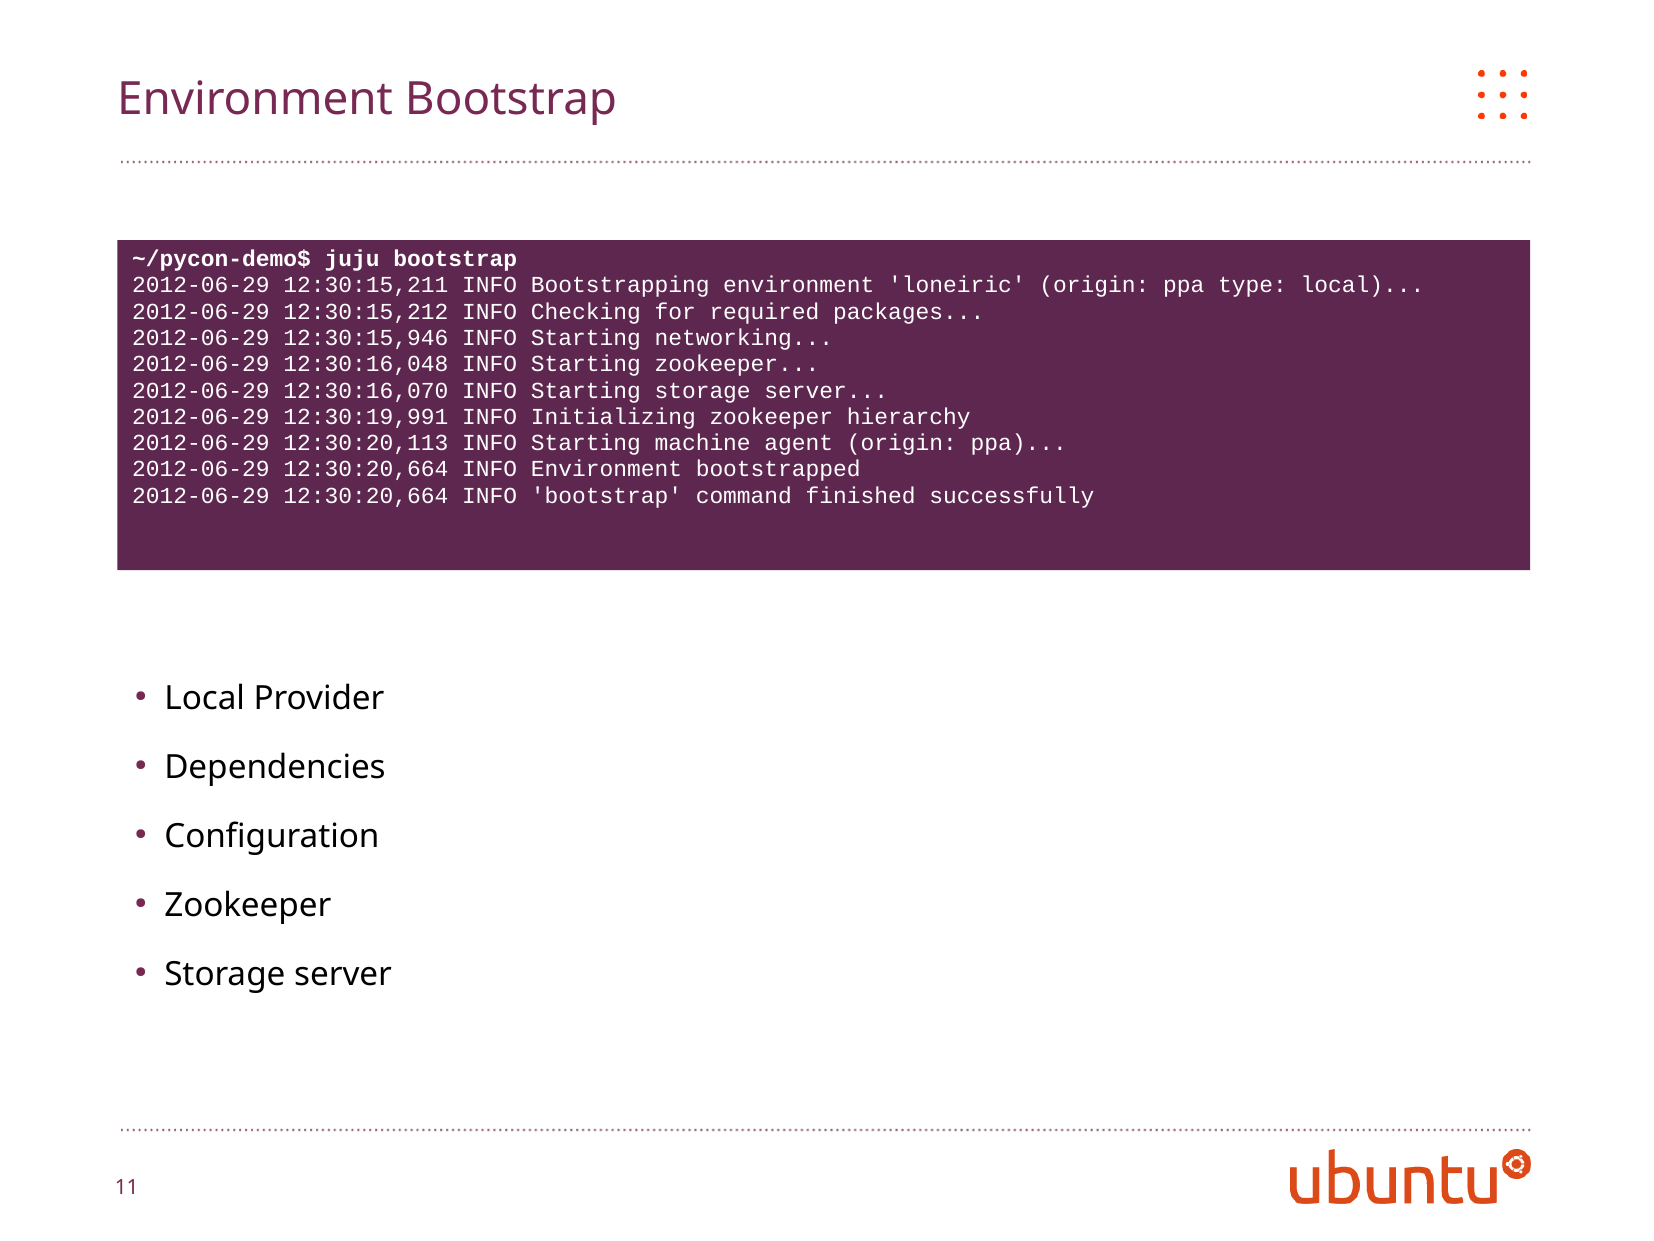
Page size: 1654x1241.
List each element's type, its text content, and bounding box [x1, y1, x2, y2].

picture [111, 159, 1533, 166]
text_box Local Provider Dependencies Configuration Zookeeper Storage server [120, 603, 766, 1084]
picture [1290, 1149, 1531, 1204]
picture [111, 1127, 1533, 1134]
picture [1478, 70, 1527, 119]
title Environment Bootstrap [117, 71, 1447, 123]
text_box ~/pycon-demo$ juju bootstrap 2012-06-29 12:30:15,211 INFO Bootstrapping environment 'loneiric' (origin: ppa type: local)... 2012-06-29 12:30:15,212 INFO Checking for required packages... 2012-06-29 12:30:15,946 INFO Starting networking... 2012-06-29 12:30:16,048 INFO Starting zookeeper... 2012-06-29 12:30:16,070 INFO Starting storage server... 2012-06-29 12:30:19,991 INFO Initializing zookeeper hierarchy 2012-06-29 12:30:20,113 INFO Starting machine agent (origin: ppa)... 2012-06-29 12:30:20,664 INFO Environment bootstrapped 2012-06-29 12:30:20,664 INFO 'bootstrap' command finished successfully [117, 240, 1531, 571]
